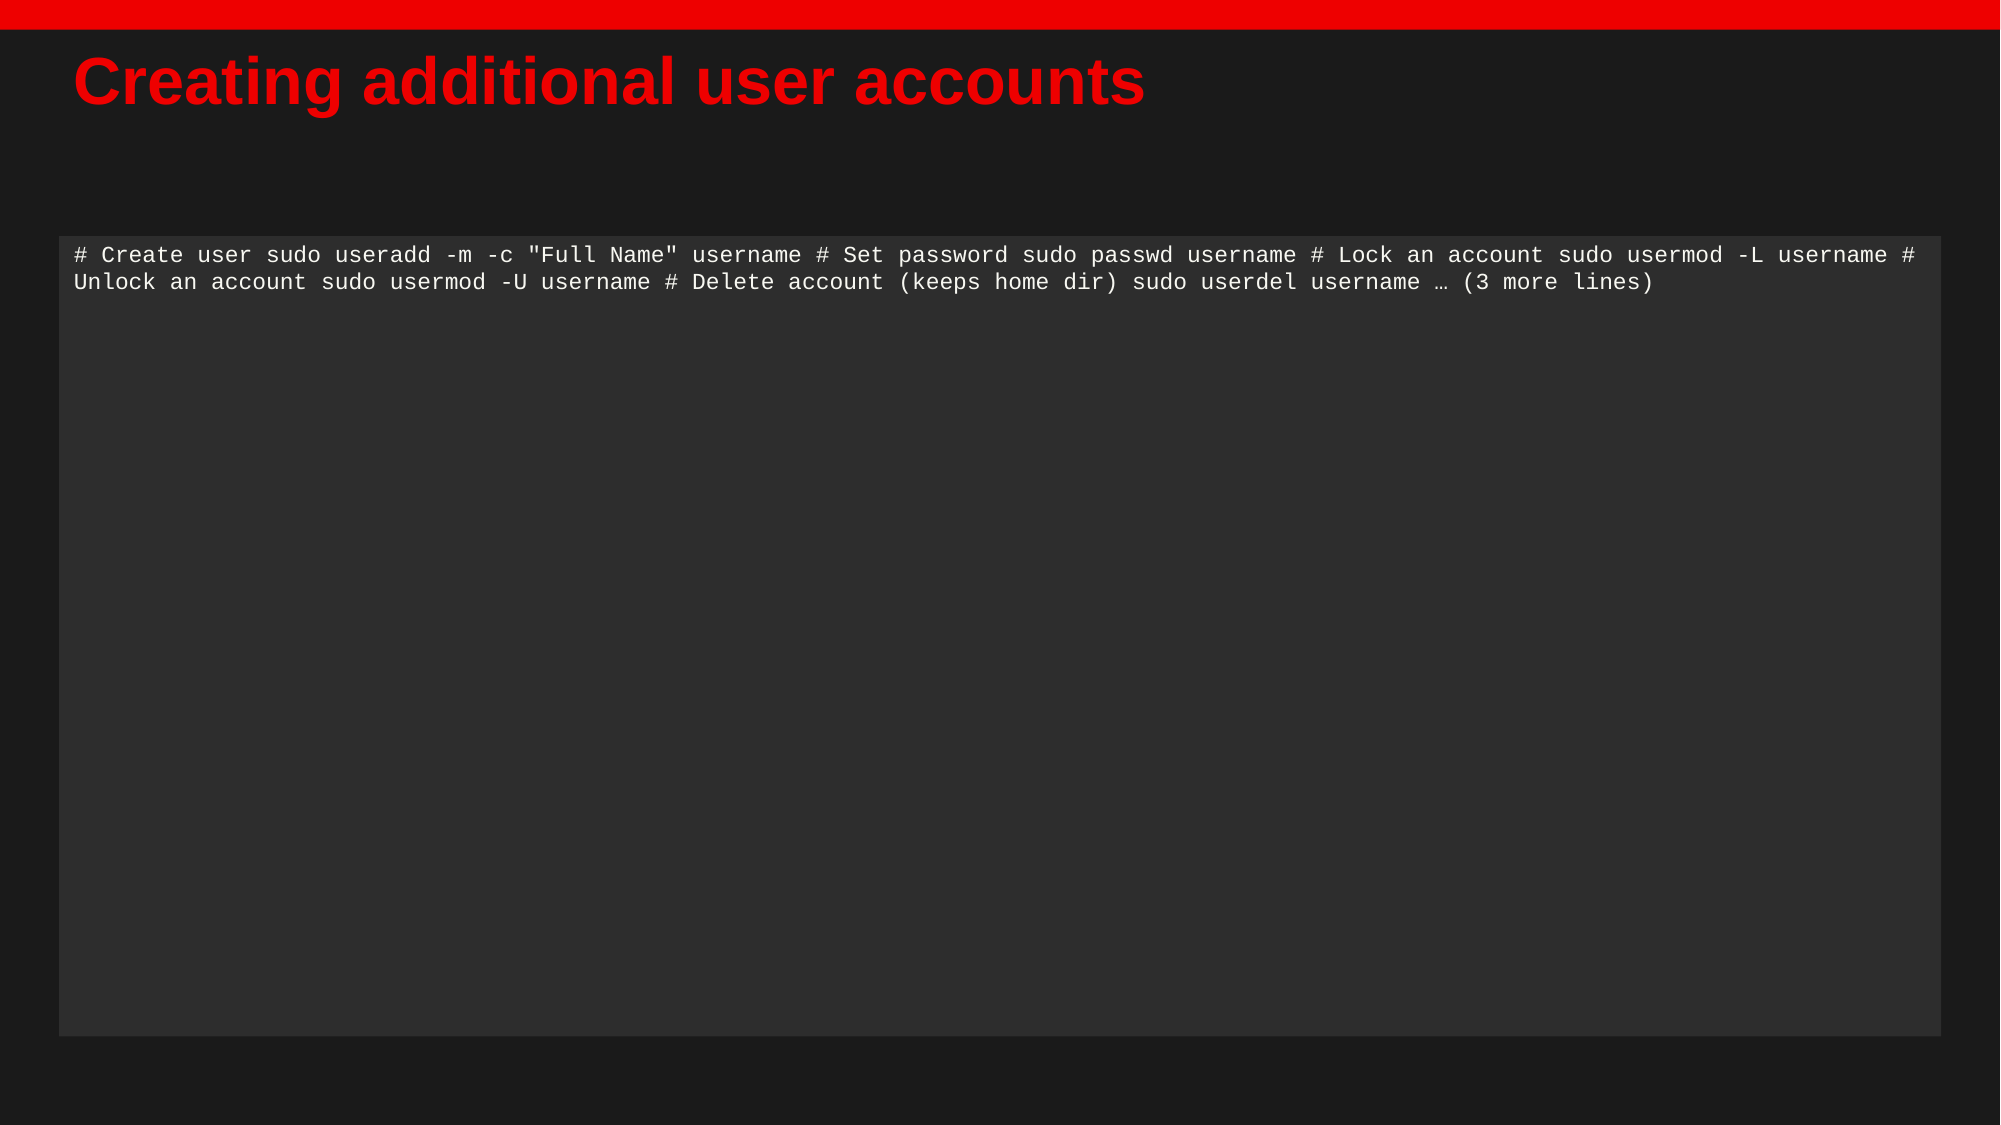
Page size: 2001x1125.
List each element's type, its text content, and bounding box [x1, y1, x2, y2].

text_box Creating additional user accounts [59, 36, 1942, 208]
text_box # Create user sudo useradd -m -c "Full Name" username # Set password sudo passwd username # Lock an account sudo usermod -L username # Unlock an account sudo usermod -U username # Delete account (keeps home dir) sudo userdel username … (3 more lines) [59, 236, 1942, 1037]
text_box [0, 0, 2001, 30]
